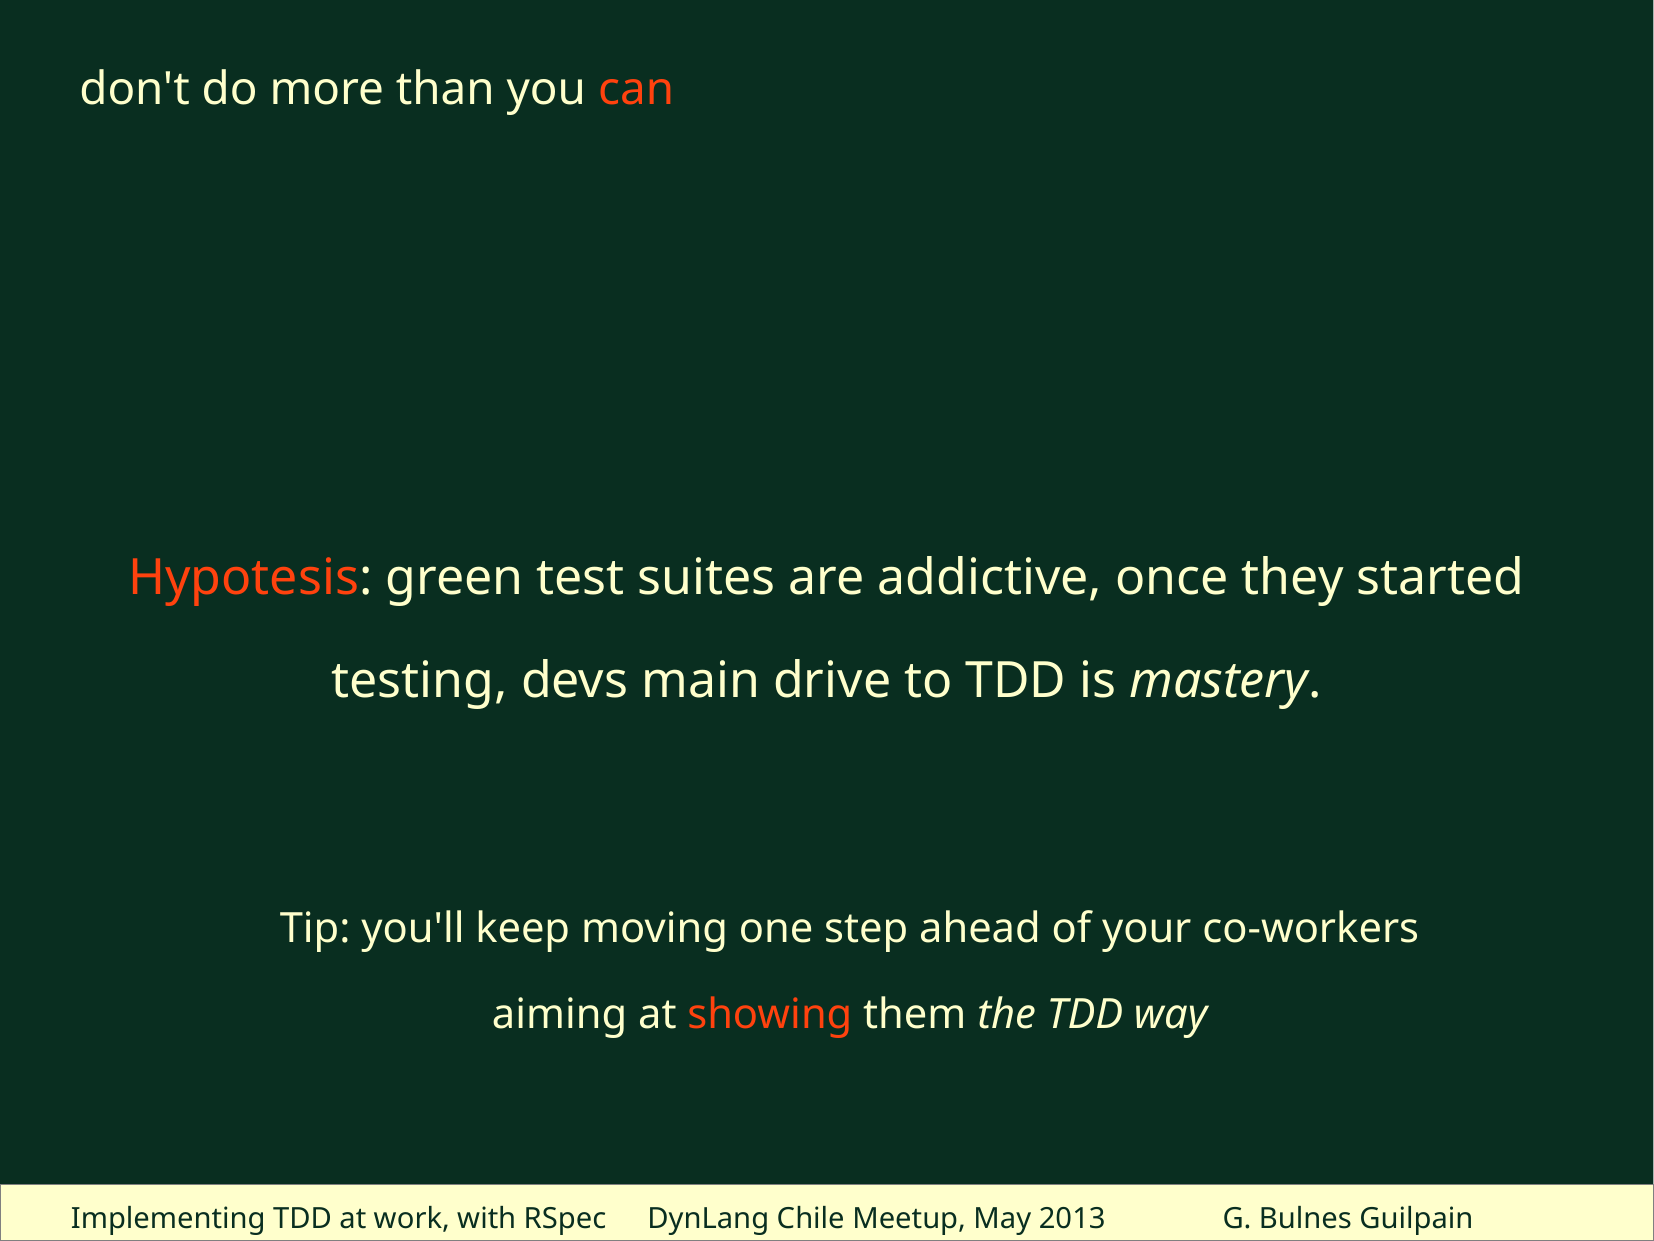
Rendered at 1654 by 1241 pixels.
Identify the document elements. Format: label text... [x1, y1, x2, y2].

text_box Implementing TDD at work, with RSpec [56, 1190, 506, 1239]
text_box G. Bulnes Guilpain [1207, 1190, 1435, 1239]
text_box don't do more than you can [64, 48, 556, 115]
text_box DynLang Chile Meetup, May 2013 [632, 1190, 1021, 1239]
text_box [0, 1184, 1654, 1241]
subtitle Hypotesis: green test suites are addictive, once they started testing, devs main drive to TDD is mastery. [82, 49, 1571, 1171]
text_box Tip: you'll keep moving one step ahead of your co-workers aiming at showing them the TDD way [264, 862, 1389, 995]
